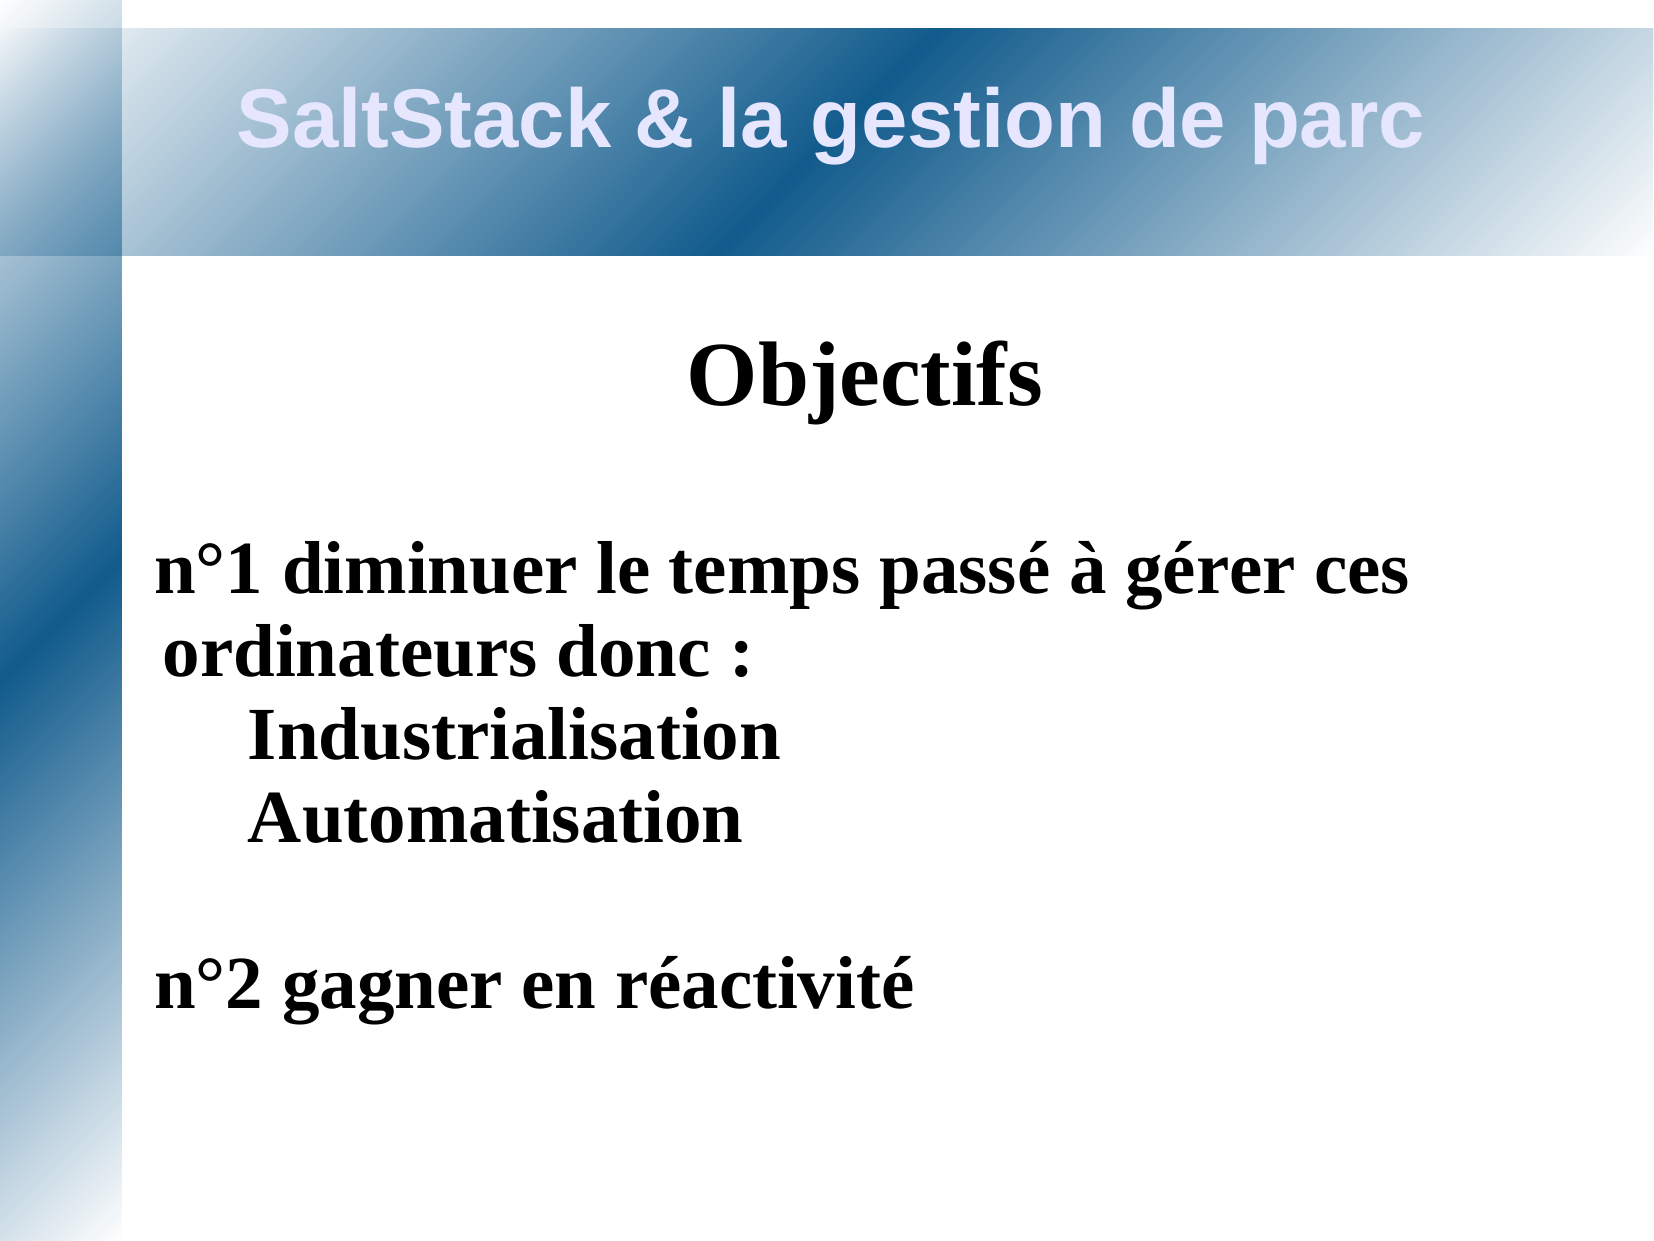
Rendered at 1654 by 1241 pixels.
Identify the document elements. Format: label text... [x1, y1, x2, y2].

title SaltStack & la gestion de parc [125, 71, 1538, 165]
subtitle Objectifs n°1 diminuer le temps passé à gérer ces ordinateurs donc : Industrialisation Automatisation n°2 gagner en réactivité [127, 323, 1603, 1128]
